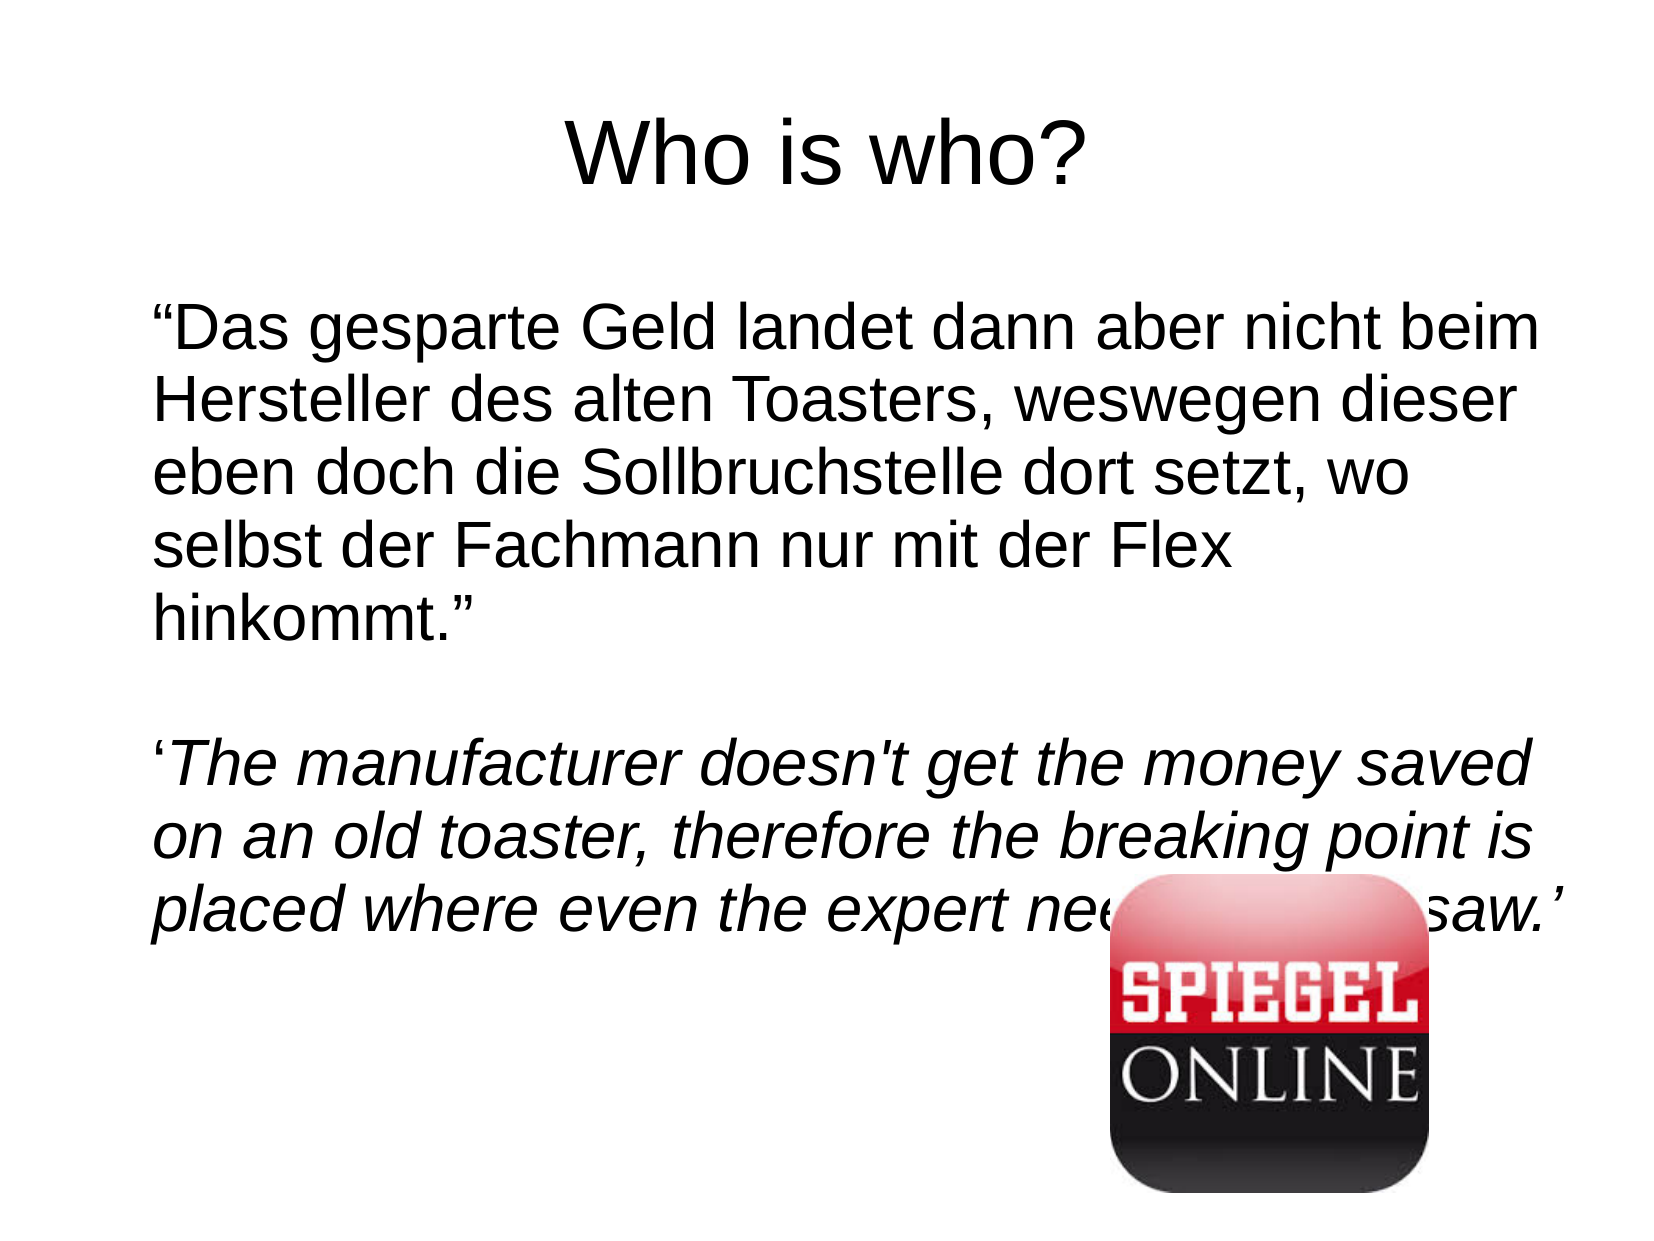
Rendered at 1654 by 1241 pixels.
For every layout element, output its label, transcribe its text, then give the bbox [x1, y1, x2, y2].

title Who is who? [82, 49, 1571, 257]
picture [1110, 874, 1429, 1193]
list “Das gesparte Geld landet dann aber nicht beim Hersteller des alten Toasters, weswegen dieser eben doch die Sollbruchstelle dort setzt, wo selbst der Fachmann nur mit der Flex hinkommt.” ‘The manufacturer doesn't get the money saved on an old toaster, therefore the breaking point is placed where even the expert needs a Flex saw.’ [82, 290, 1571, 1010]
